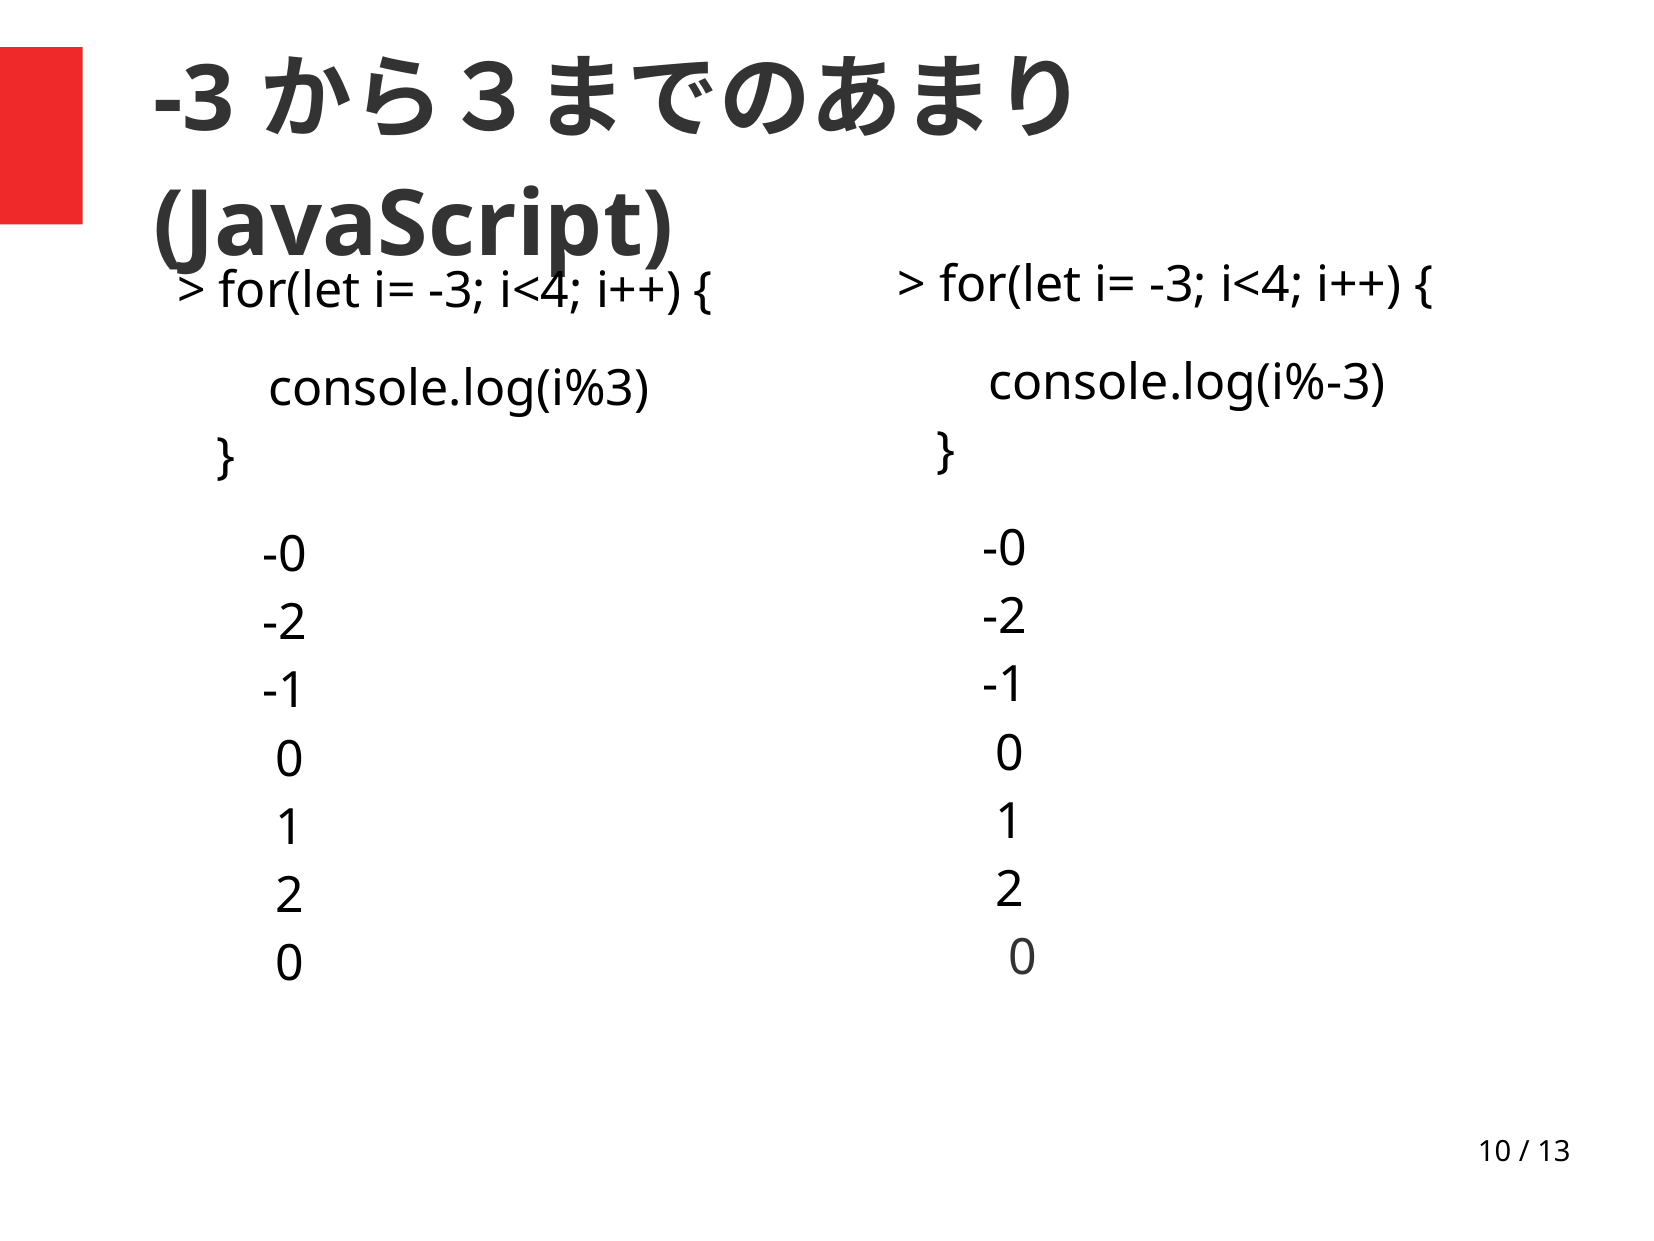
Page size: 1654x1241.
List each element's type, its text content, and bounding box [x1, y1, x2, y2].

list > for(let i= -3; i<4; i++) { console.log(i%-3) } -0 -2 -1 0 1 2 0 [826, 248, 1501, 1199]
title -3から３までのあまり(JavaScript) [118, 44, 1630, 262]
list > for(let i= -3; i<4; i++) { console.log(i%3) } -0 -2 -1 0 1 2 0 [106, 253, 780, 1205]
